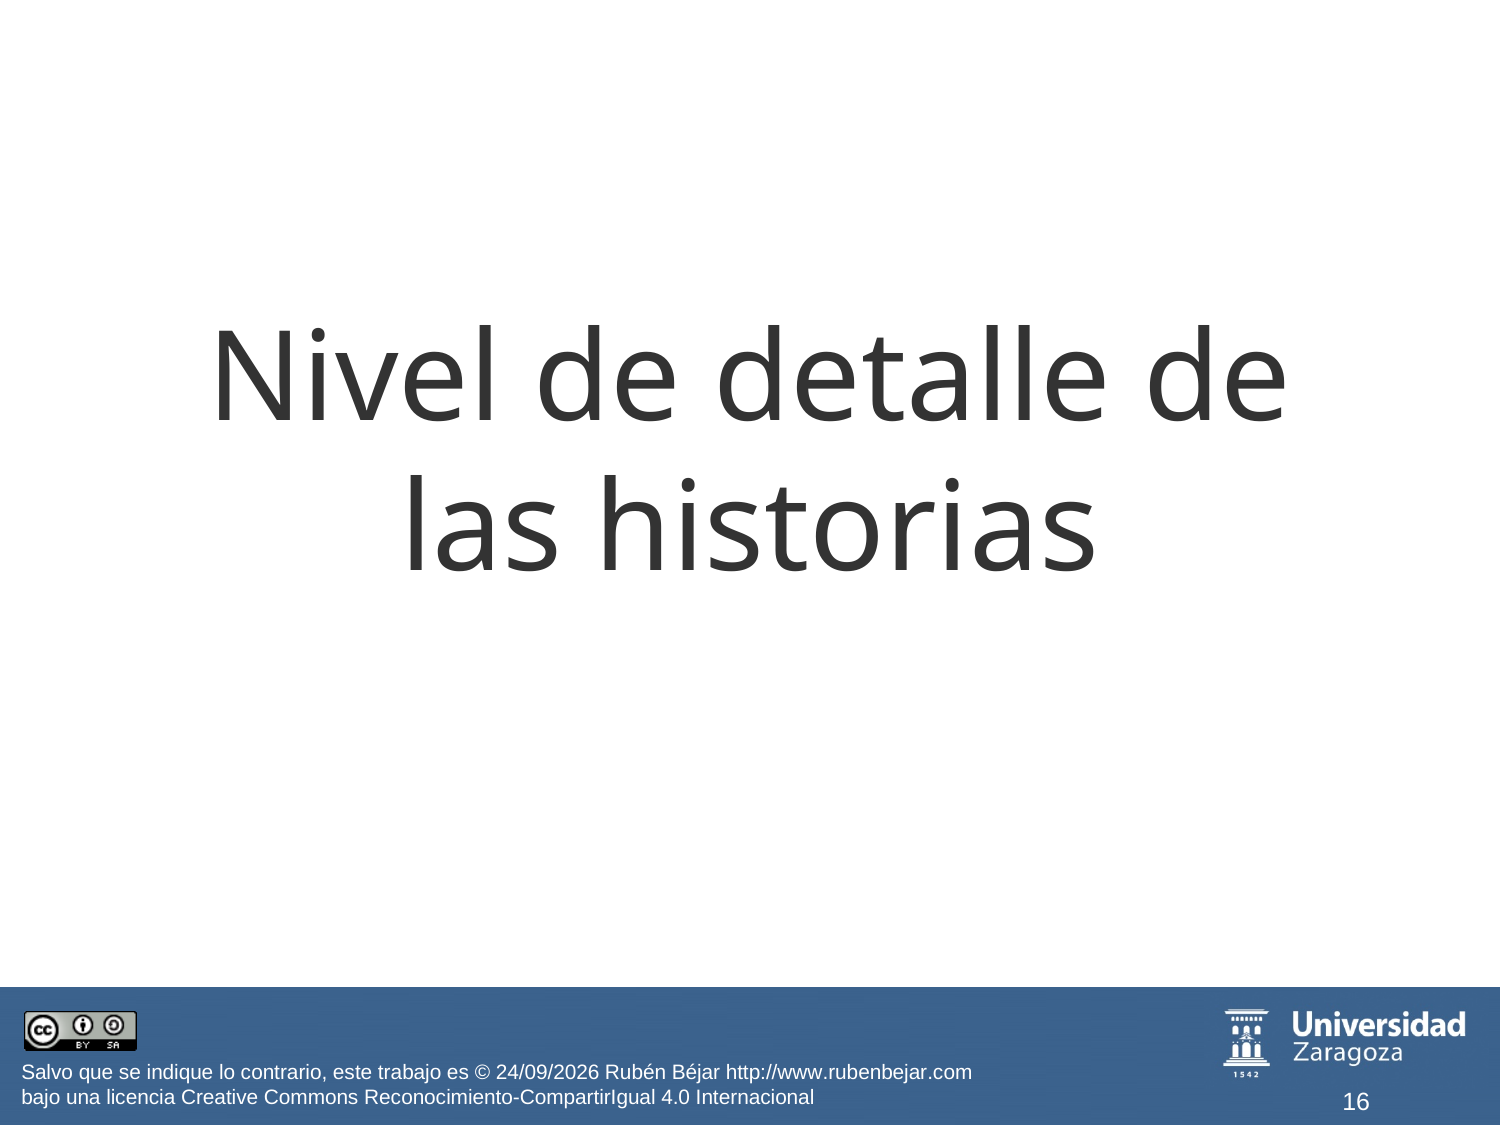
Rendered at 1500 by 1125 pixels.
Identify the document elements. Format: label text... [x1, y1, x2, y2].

picture [0, 987, 1500, 1125]
text_box Nivel de detalle de las historias [169, 307, 1331, 585]
